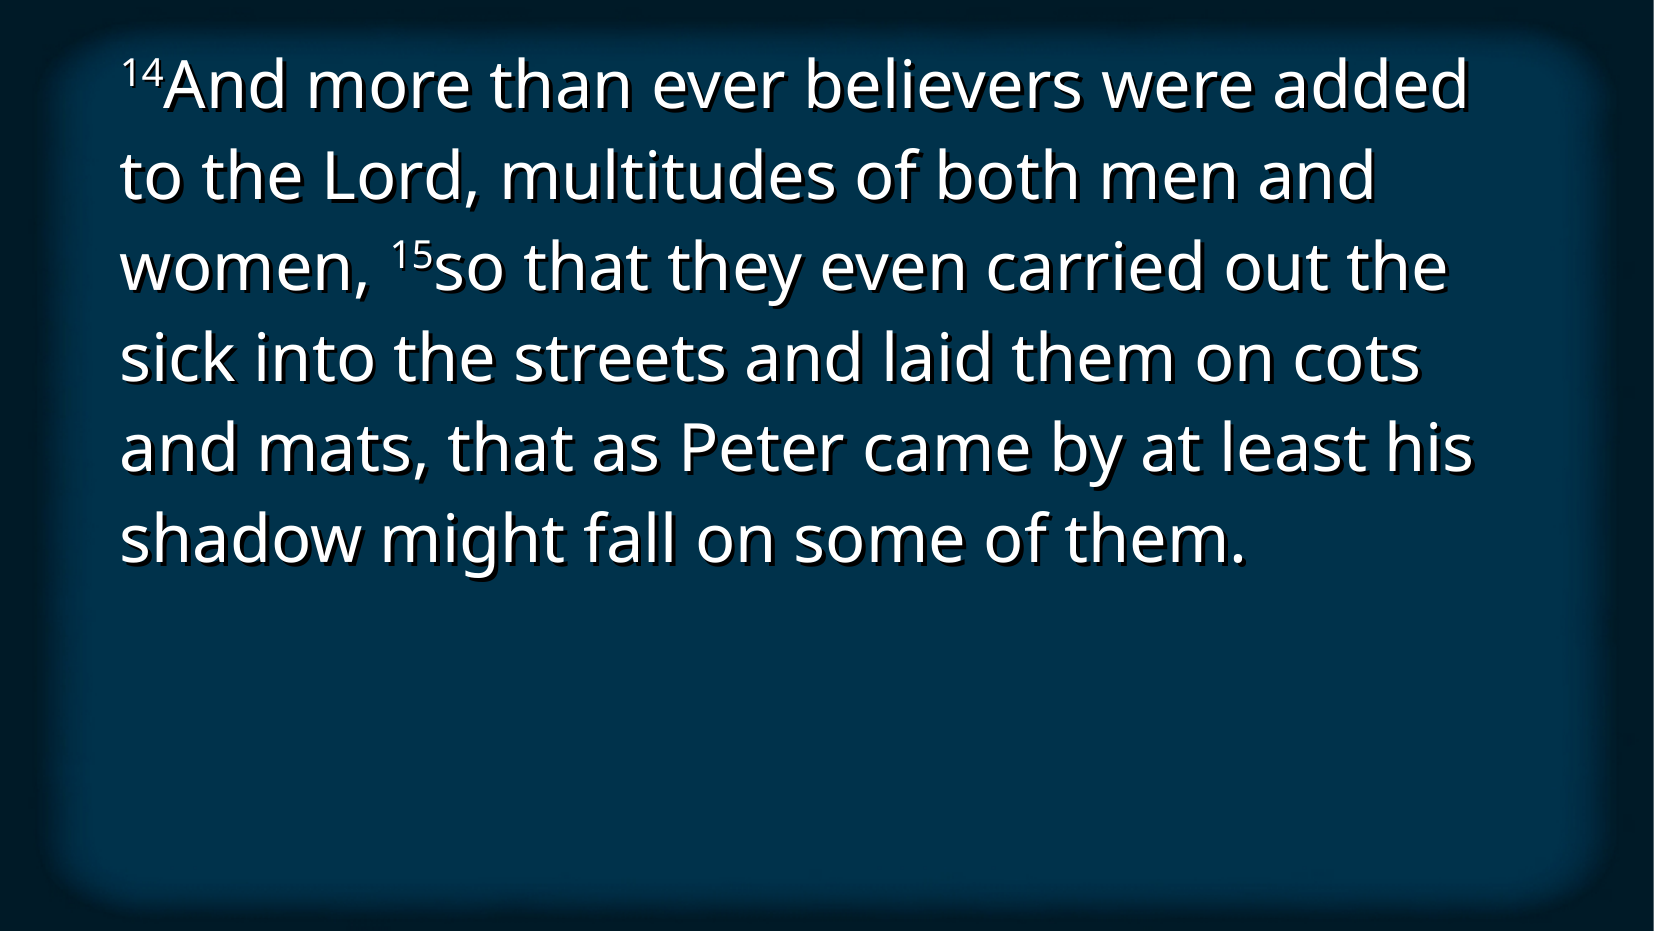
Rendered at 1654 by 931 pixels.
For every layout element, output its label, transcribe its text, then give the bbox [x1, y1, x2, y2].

text_box 14And more than ever believers were added to the Lord, multitudes of both men and women, 15so that they even carried out the sick into the streets and laid them on cots and mats, that as Peter came by at least his shadow might fall on some of them. [105, 30, 1561, 578]
picture [0, 0, 1654, 931]
